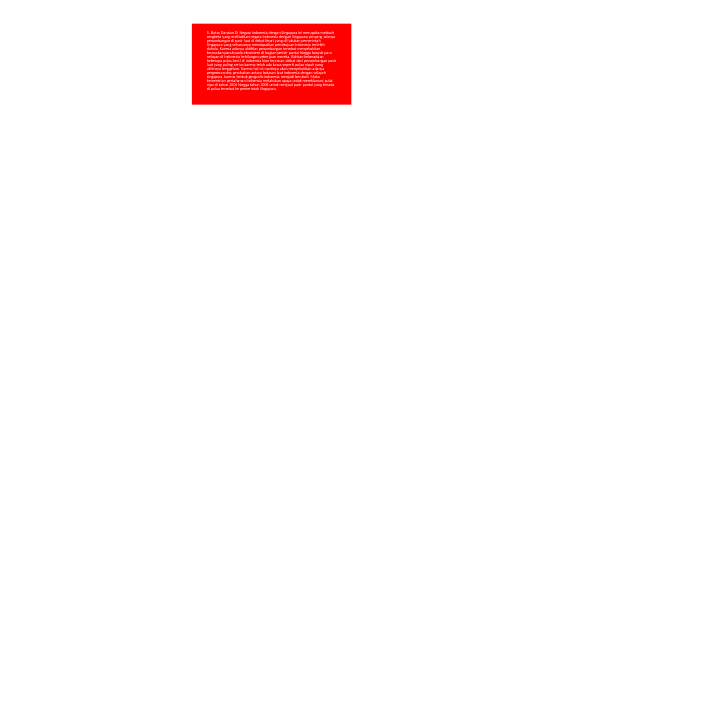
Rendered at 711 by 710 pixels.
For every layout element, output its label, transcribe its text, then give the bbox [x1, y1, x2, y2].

list 5. Batas Daratan Di Negara Indonesia dengan Singapura Ini merupakan sebuah sengketa yang melibatkan negara Indonesia dengan Singapura yenyang adanya penambangan di pasir laut di dekat Kepri yang di lakukan pemerintah Singapura yang seharusnya mendapatkan persetujuan Indonesia terlebih dahulu. Karena adanya aktifitas penambangan tersebut menyebabkan kerusakan parah pada ekosistem di bagian pesisir pantai hingga banyak para nelayan di indonesia kehilangan pekerjaan mereka. Bahkan keberadaan beberapa pulau kecil di indoensia kian terancan akibat dari penambangan pasir laut yang paling serius karena telah ada kasus seperti pulau nipah yang akhirnya tenggelam. Karena hal ini nantinya akan menyebabkan adanya pergeseran dna perubahan antara batasan laut indonesia dengan wilayah singapura, karena bentuk geografis indonesia menjadi berubah. Maka kementrian pertahanan indoensia melakukan upaya untuk mereklamasi pulai nipa di tahun 2004 hingga tahun 2008 untuk menjual pasir pantai yang berada di pulau tersebut ke pemerintah Singapura. [0, 0, 711, 710]
